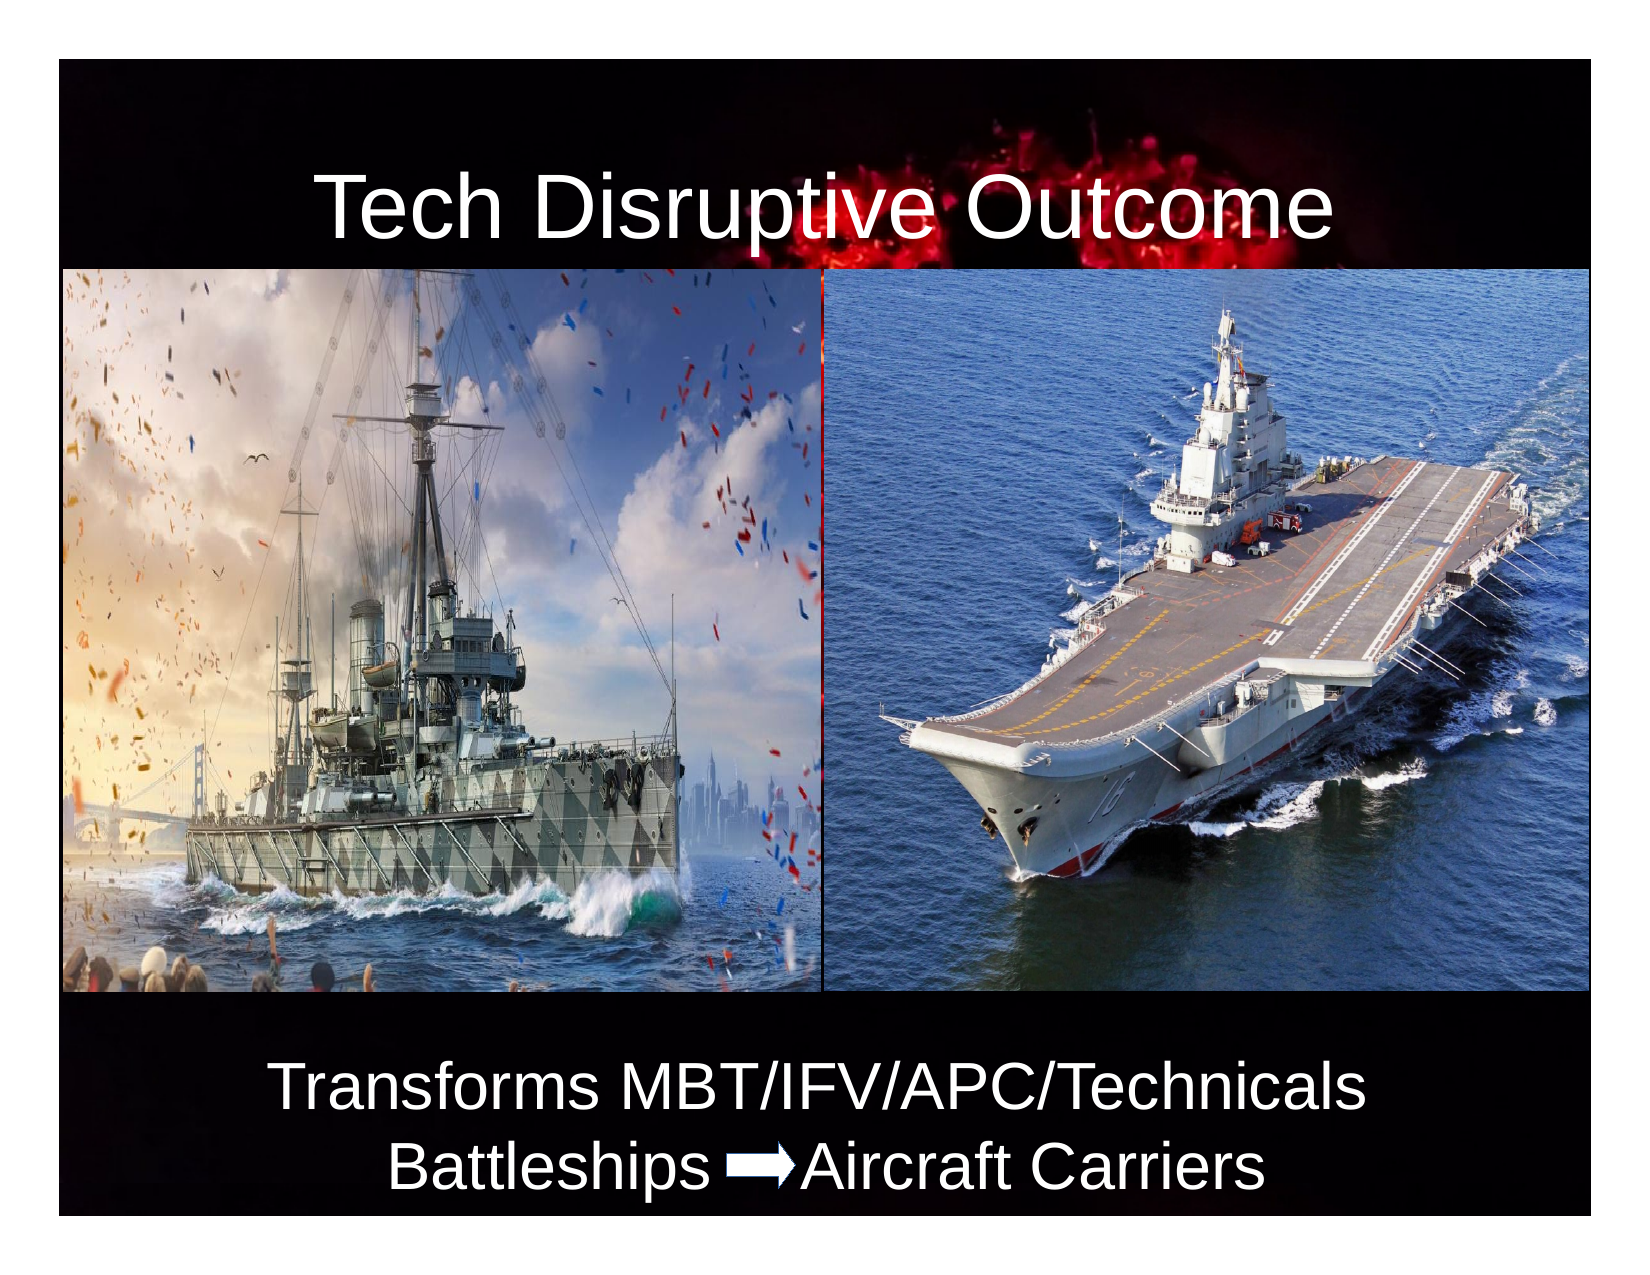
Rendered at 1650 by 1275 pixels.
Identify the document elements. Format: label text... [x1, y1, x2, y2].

text_box Transforms MBT/IFV/APC/Technicals Battleships Aircraft Carriers [128, 787, 1507, 1275]
text_box [726, 1141, 796, 1189]
picture [59, 59, 1591, 1216]
text_box Tech Disruptive Outcome [135, 105, 1515, 299]
